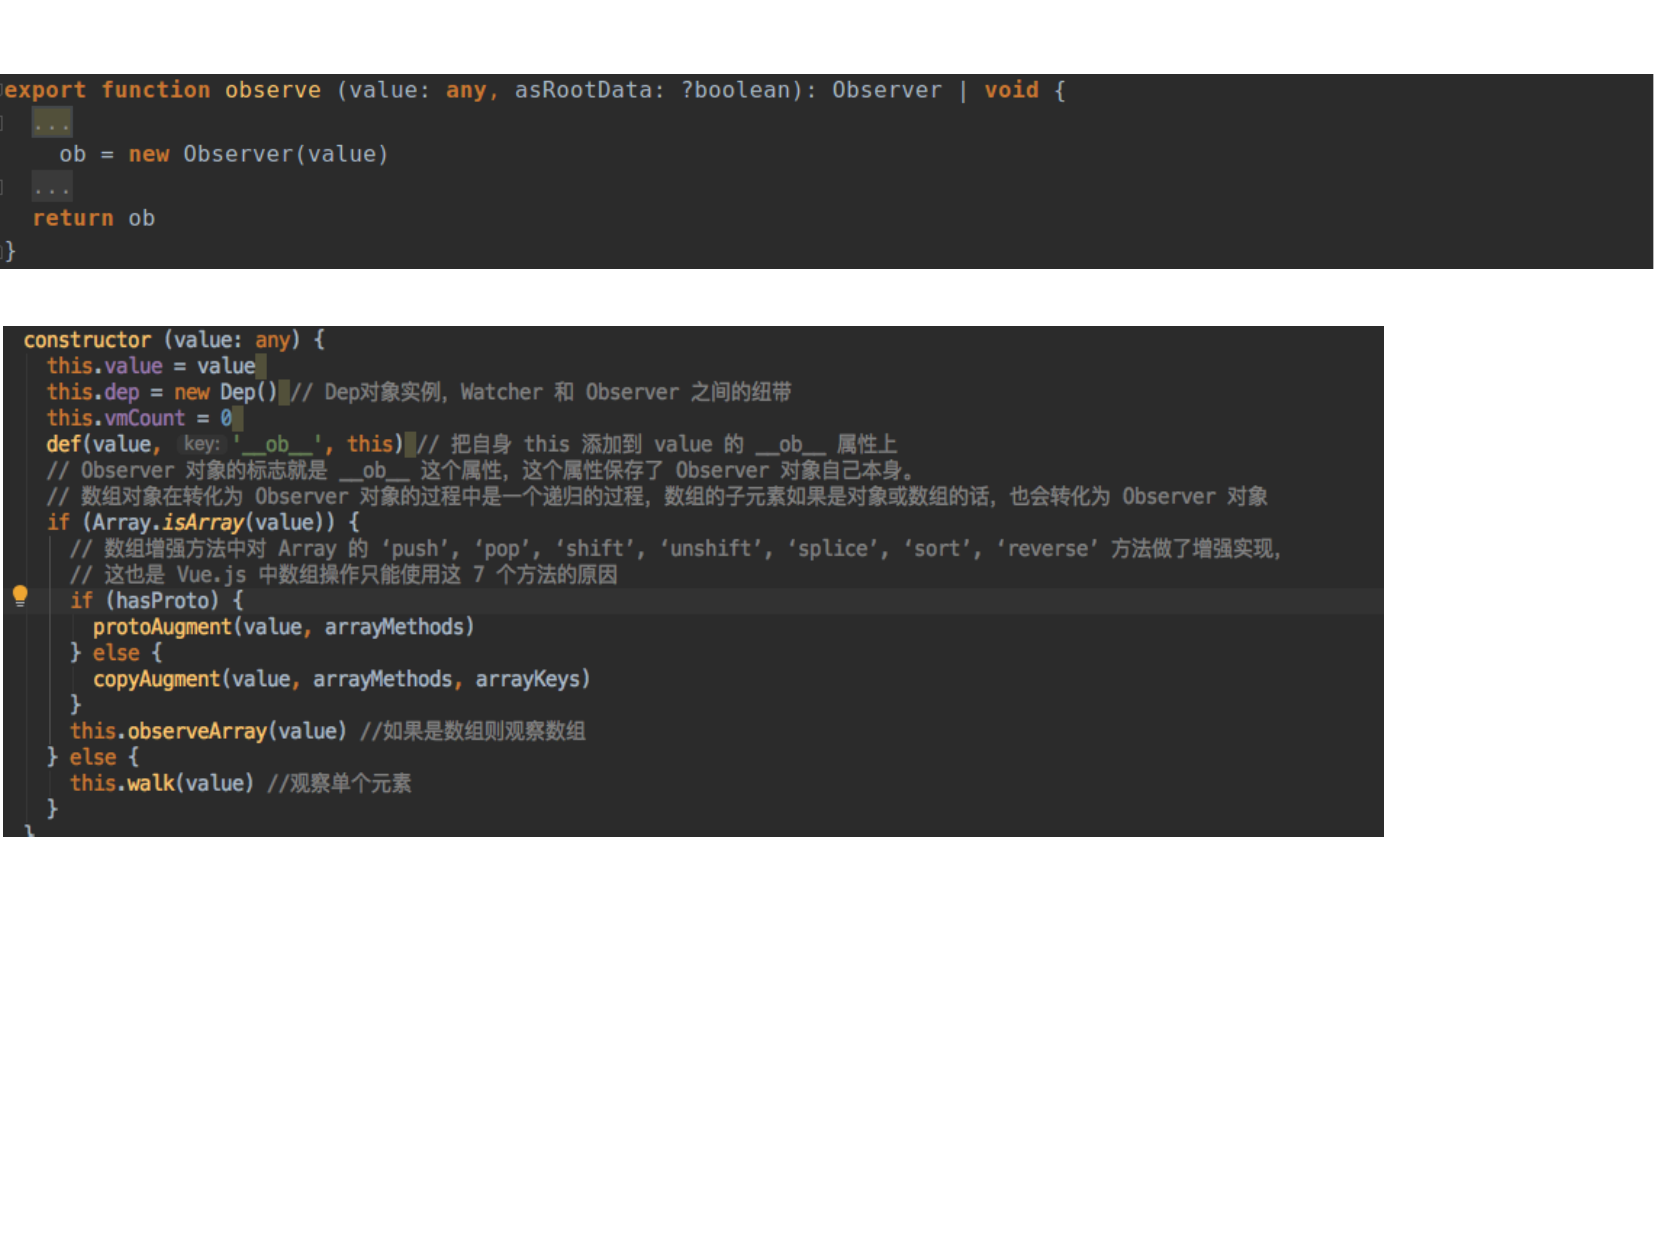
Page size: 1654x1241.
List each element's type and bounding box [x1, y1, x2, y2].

picture [3, 326, 1384, 837]
picture [0, 74, 1654, 269]
